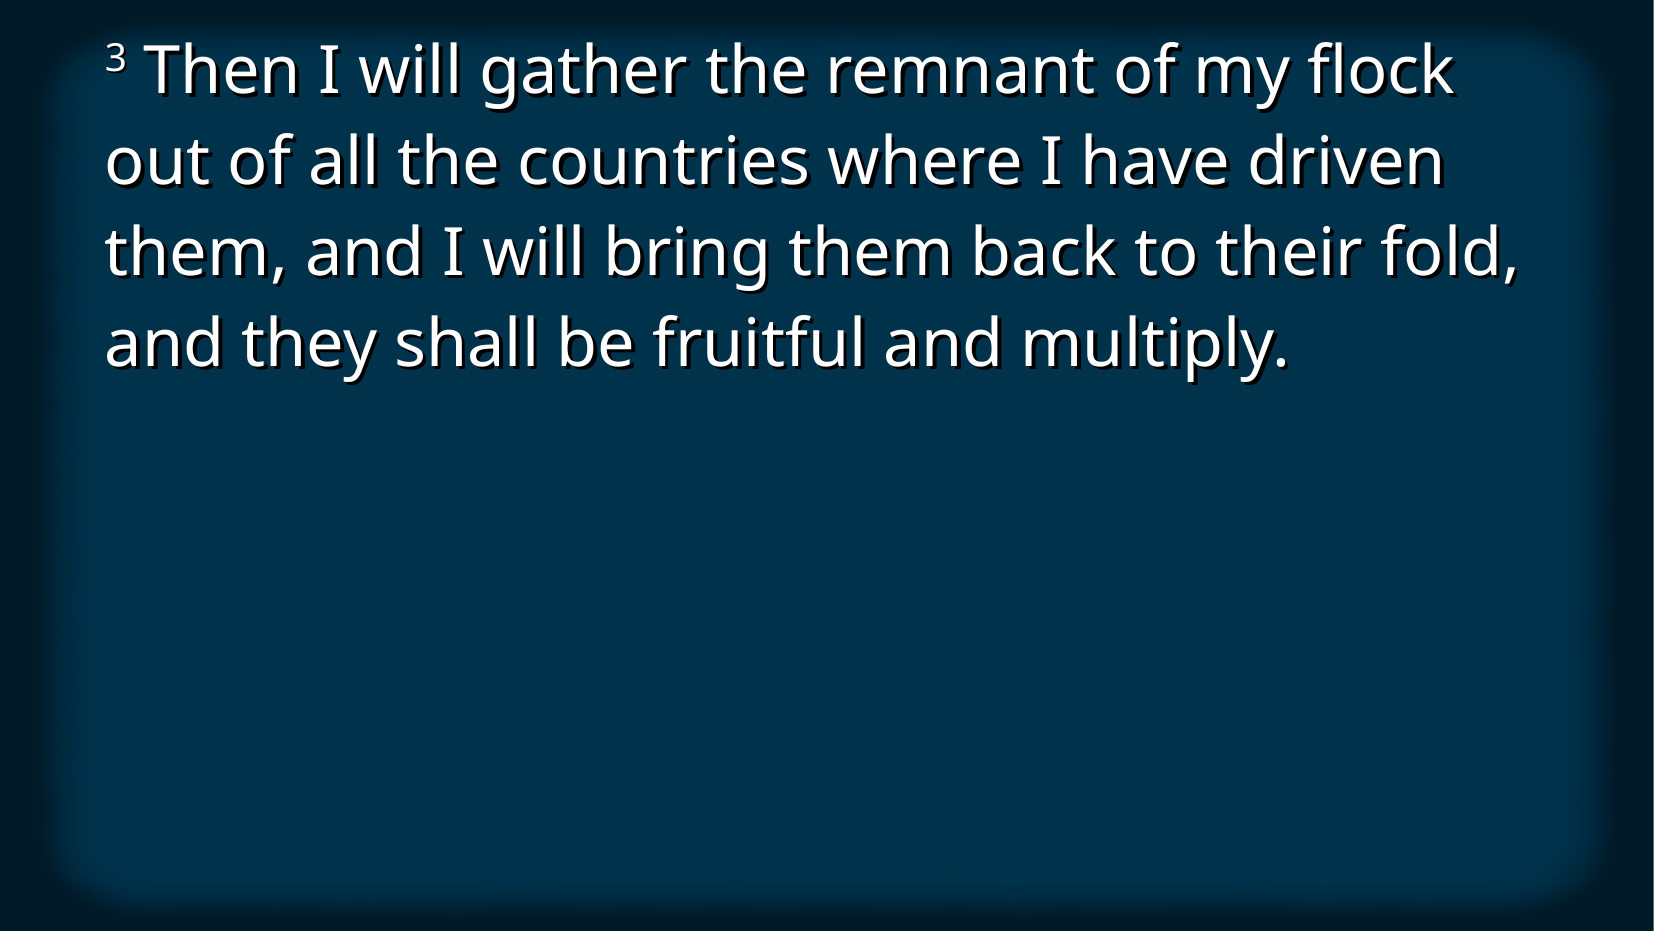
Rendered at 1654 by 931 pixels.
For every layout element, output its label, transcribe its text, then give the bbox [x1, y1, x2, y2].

text_box 3 Then I will gather the remnant of my flock out of all the countries where I have driven them, and I will bring them back to their fold, and they shall be fruitful and multiply. [90, 15, 1591, 385]
picture [0, 0, 1654, 931]
